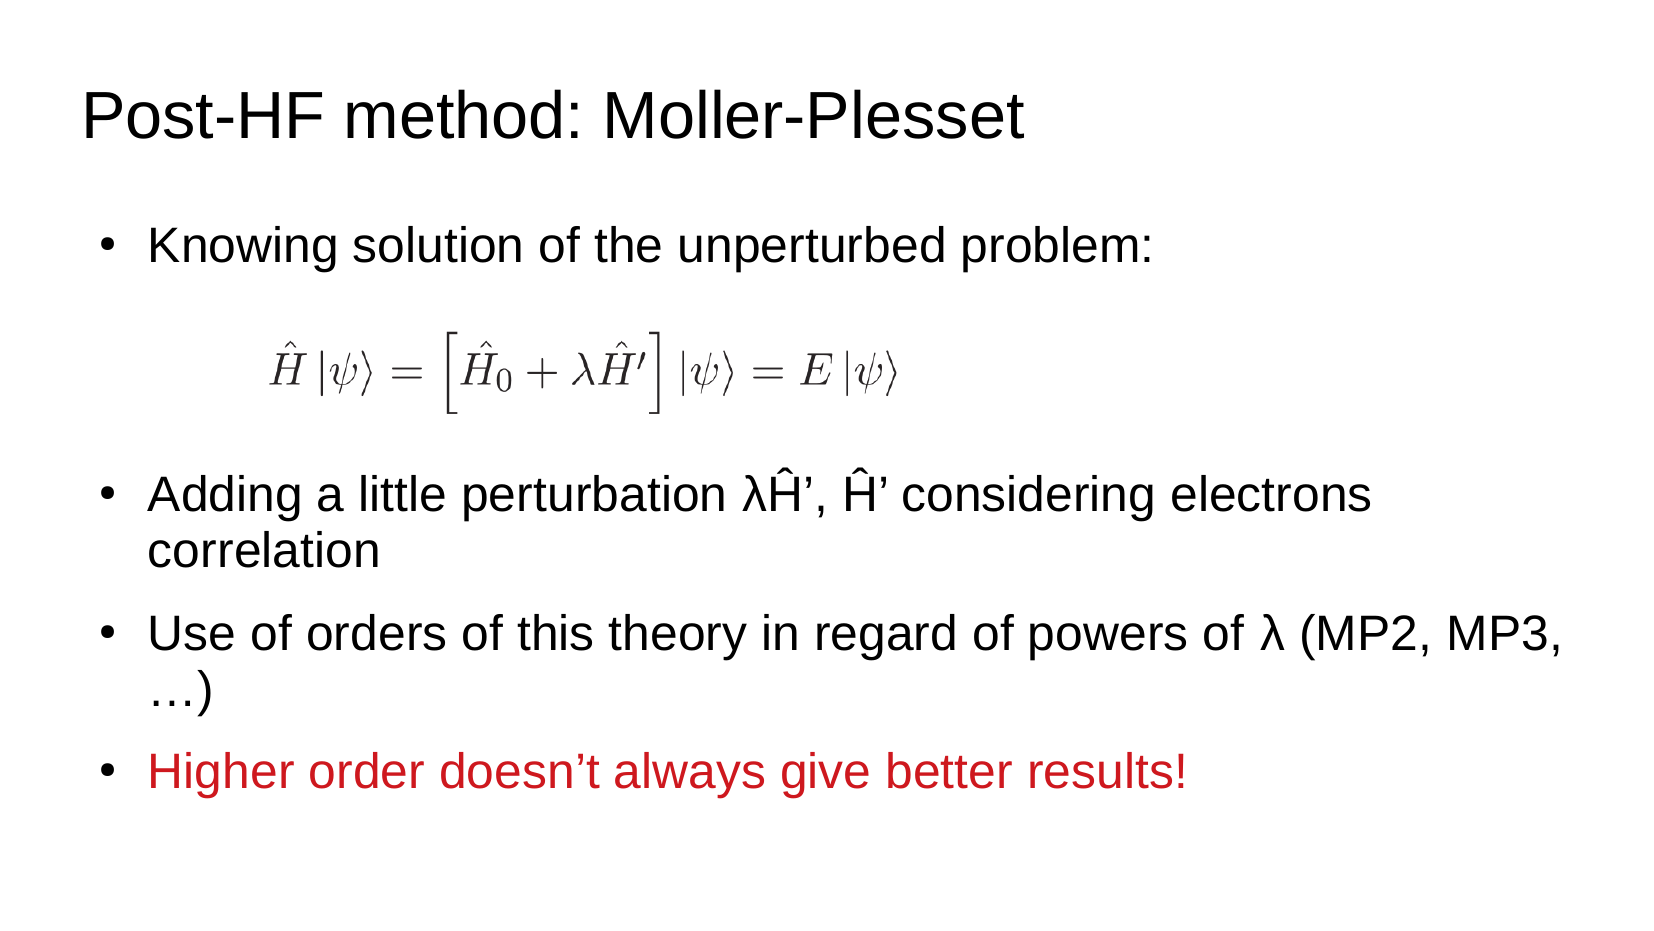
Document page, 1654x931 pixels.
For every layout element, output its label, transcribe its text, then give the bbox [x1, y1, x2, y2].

chart [771, 436, 890, 496]
title Post-HF method: Moller-Plesset [81, 37, 1570, 193]
picture [255, 314, 904, 430]
list Knowing solution of the unperturbed problem: Adding a little perturbation λĤ’, Ĥ’ considering electrons correlation Use of orders of this theory in regard of powers of λ (MP2, MP3, …) Higher order doesn’t always give better results! [82, 217, 1571, 886]
